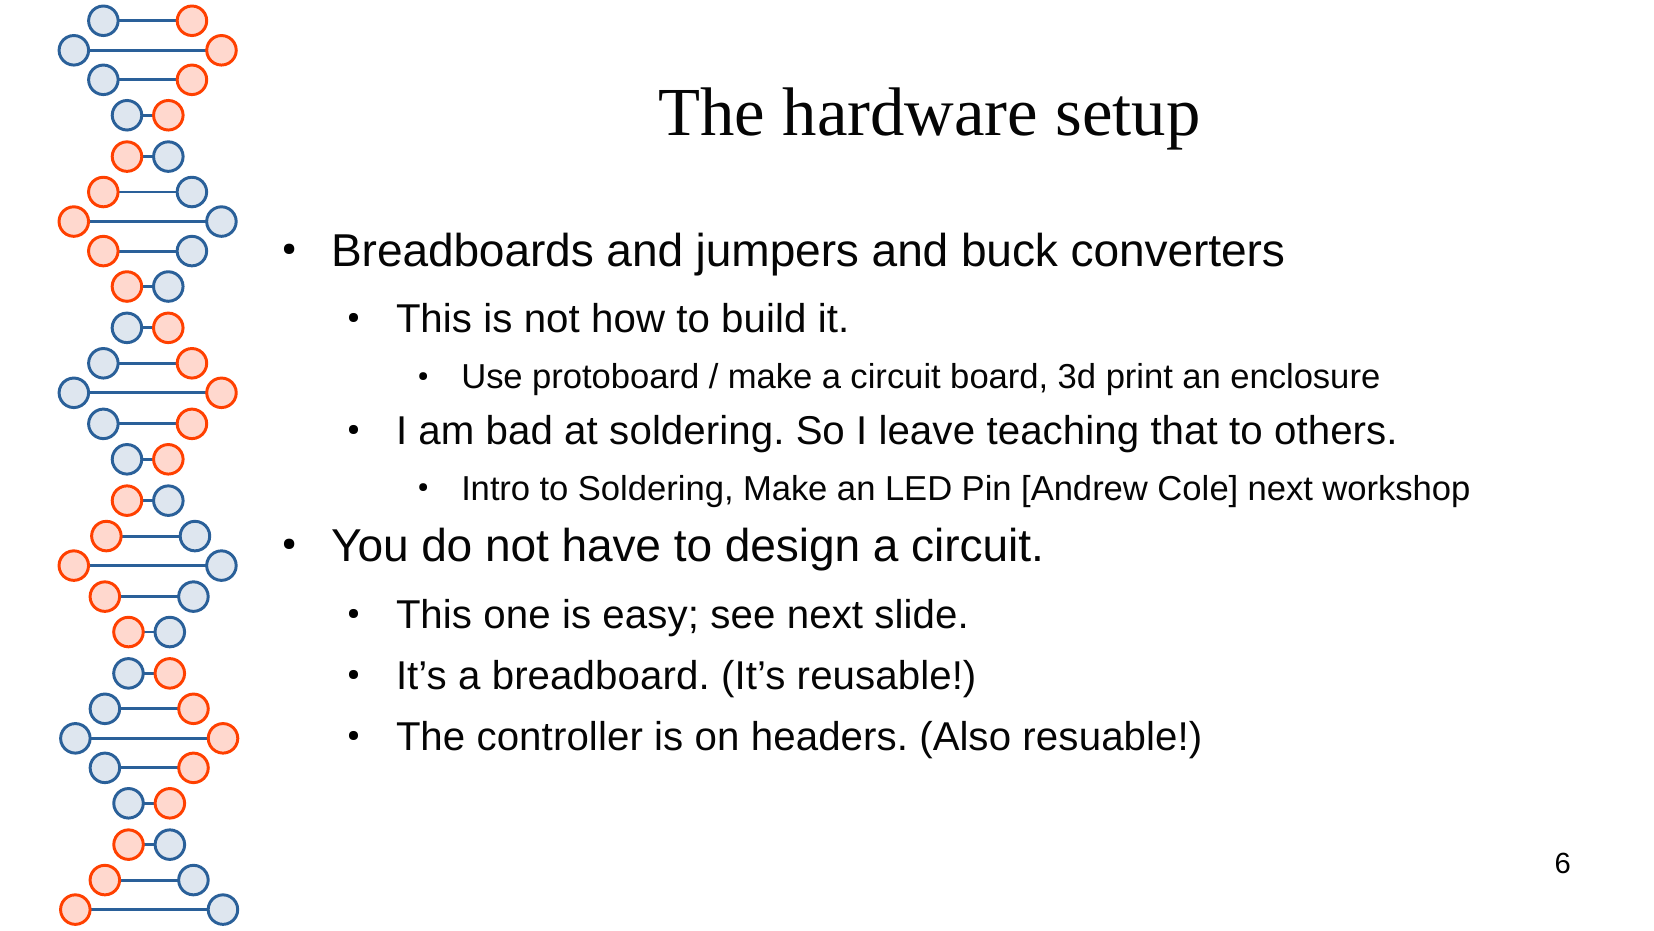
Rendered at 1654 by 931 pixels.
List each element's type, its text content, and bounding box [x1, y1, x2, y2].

title The hardware setup [265, 35, 1595, 189]
list Breadboards and jumpers and buck converters This is not how to build it. Use protoboard / make a circuit board, 3d print an enclosure I am bad at soldering. So I leave teaching that to others. Intro to Soldering, Make an LED Pin [Andrew Cole] next workshop You do not have to design a circuit. This one is easy; see next slide. It’s a breadboard. (It’s reusable!) The controller is on headers. (Also resuable!) [265, 224, 1595, 764]
